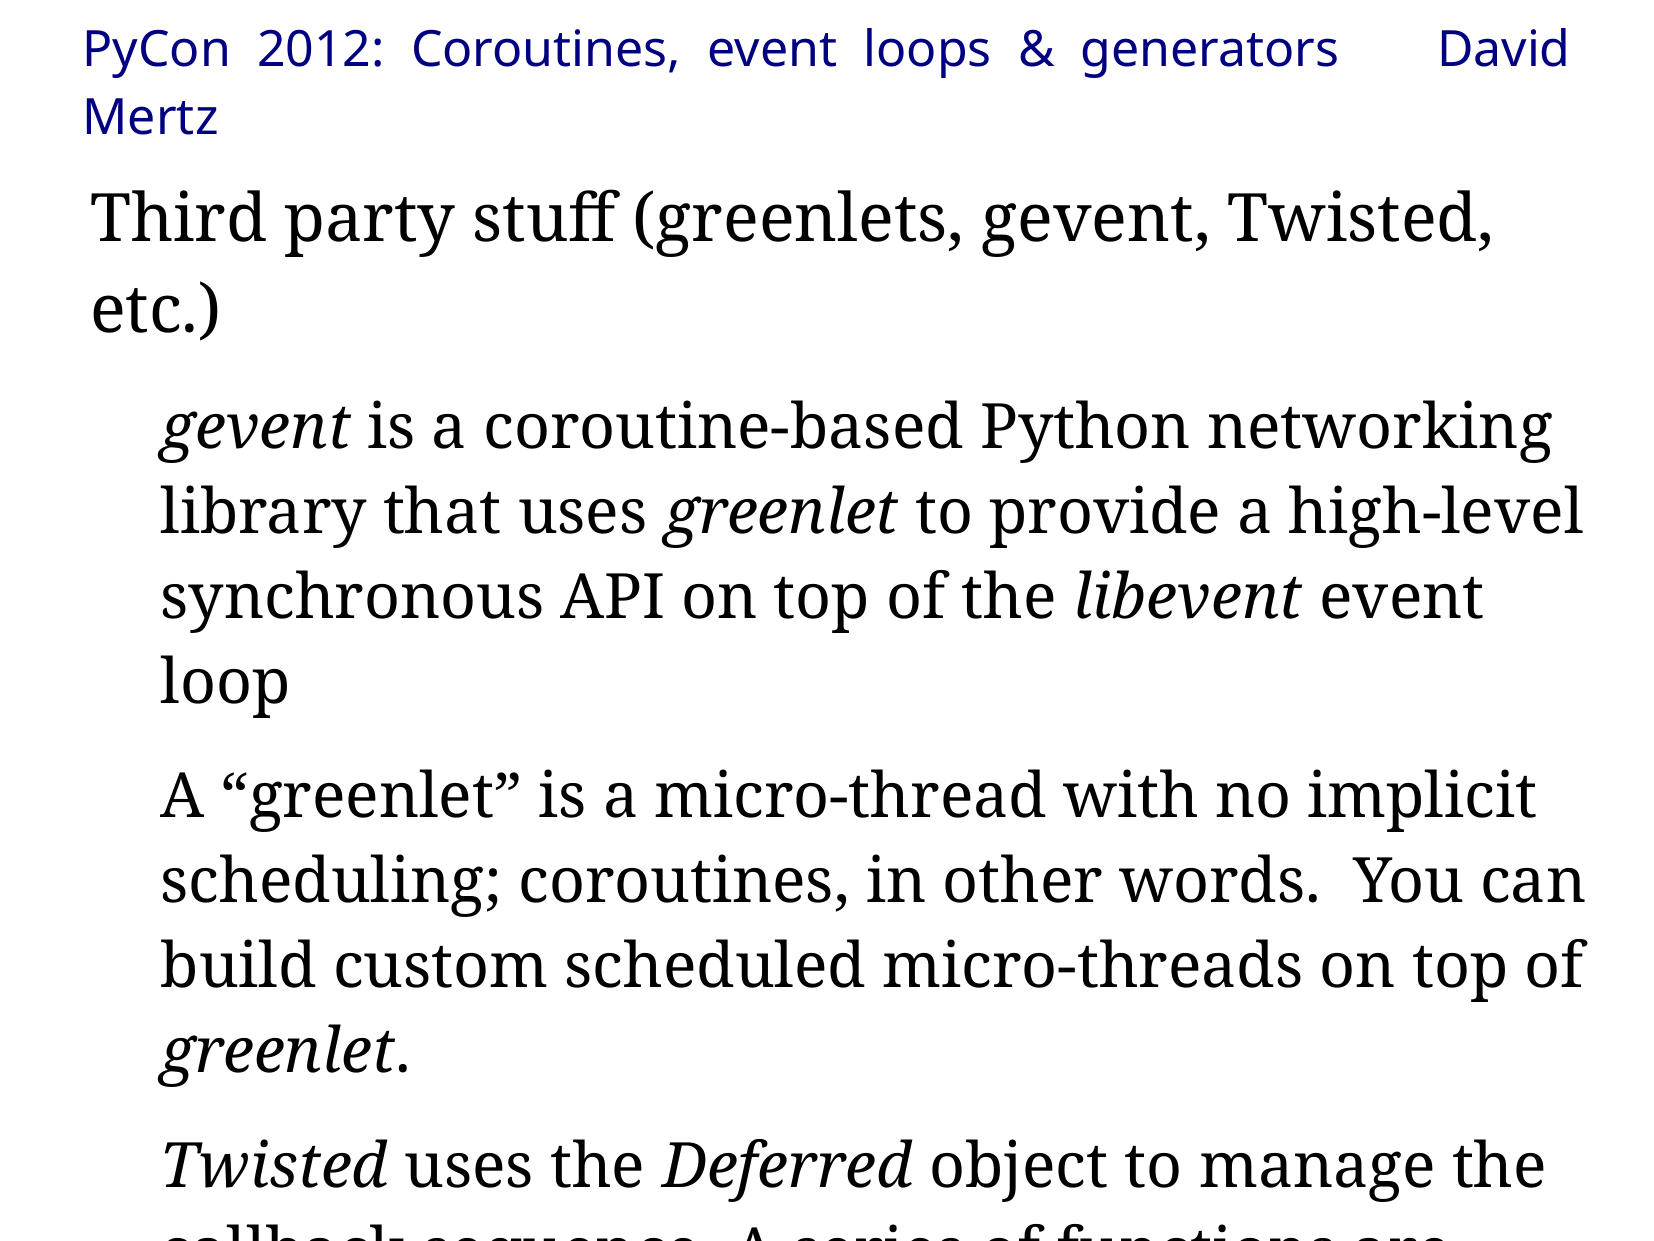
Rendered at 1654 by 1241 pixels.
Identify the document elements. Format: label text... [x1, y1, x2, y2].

title PyCon 2012: Coroutines, event loops & generators David Mertz [82, 49, 1571, 113]
list Third party stuff (greenlets, gevent, Twisted, etc.) gevent is a coroutine-based Python networking library that uses greenlet to provide a high-level synchronous API on top of the libevent event loop A “greenlet” is a micro-thread with no implicit scheduling; coroutines, in other words. You can build custom scheduled micro-threads on top of greenlet. Twisted uses the Deferred object to manage the callback sequence. A series of functions are attached to the deferred to be called when the results of the asychronous request are available [89, 170, 1602, 1116]
